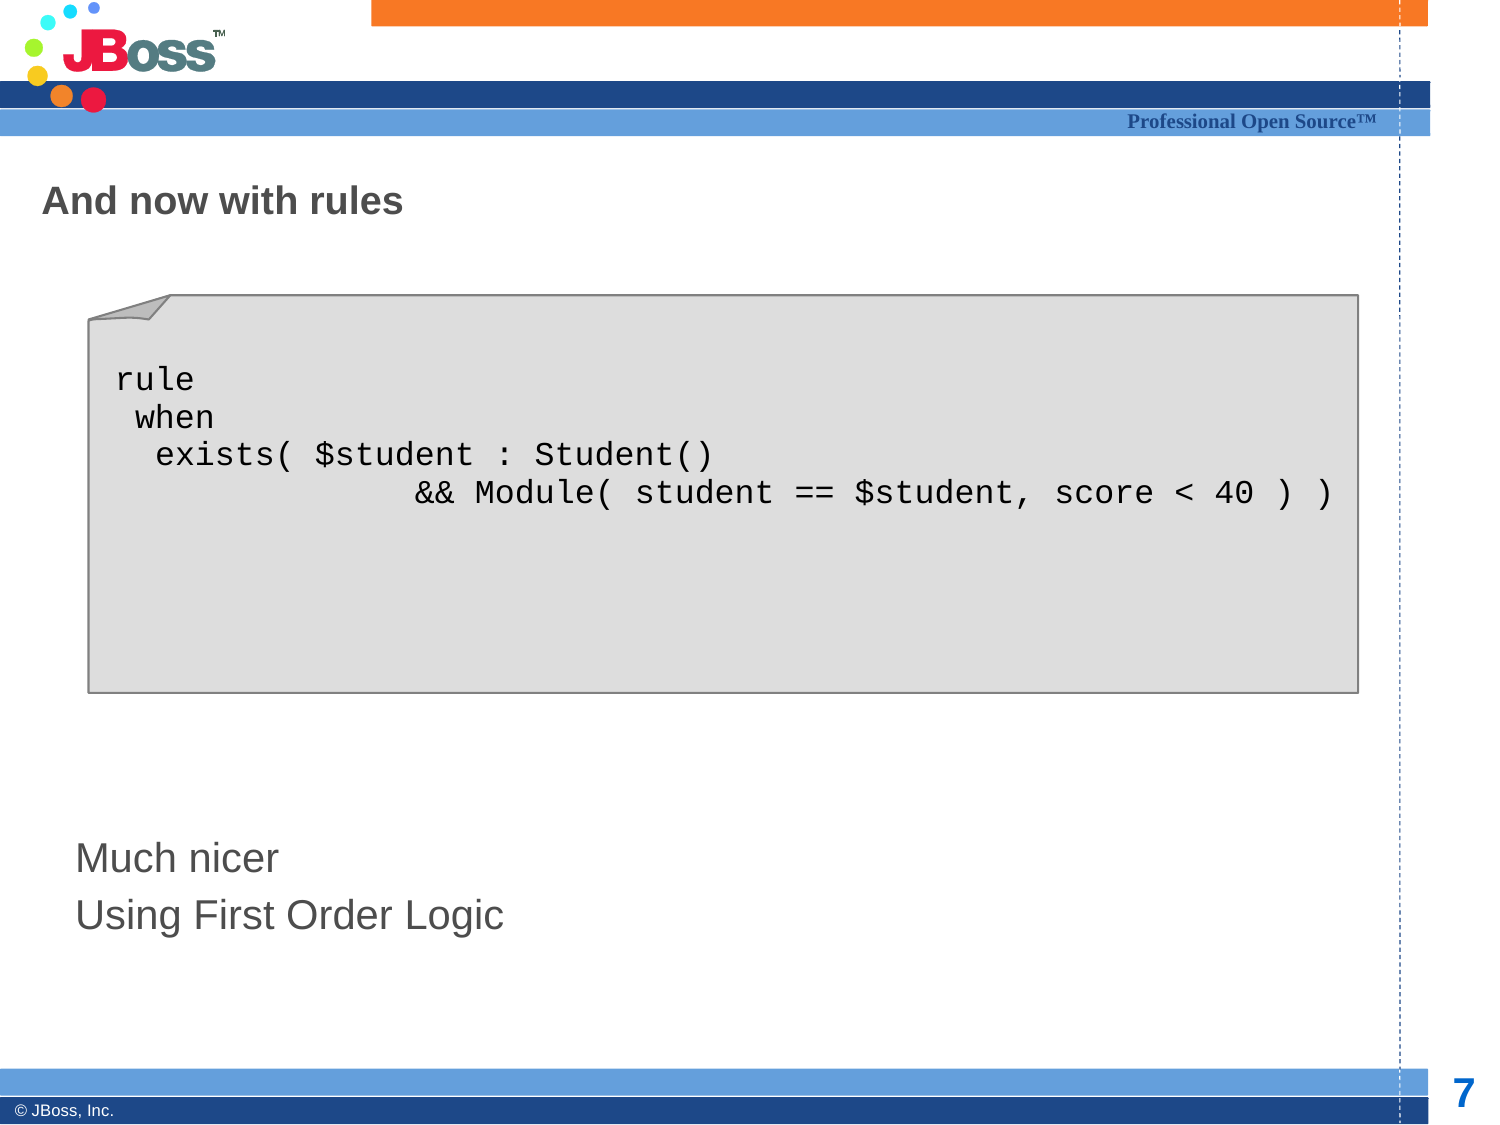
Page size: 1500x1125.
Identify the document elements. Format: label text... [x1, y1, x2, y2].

text_box [88, 295, 1359, 693]
subtitle Much nicer Using First Order Logic [75, 767, 1425, 1006]
title And now with rules [41, 118, 1329, 284]
text_box rule when exists( $student : Student() && Module( student == $student, score < 40 ) ) [100, 355, 1500, 596]
